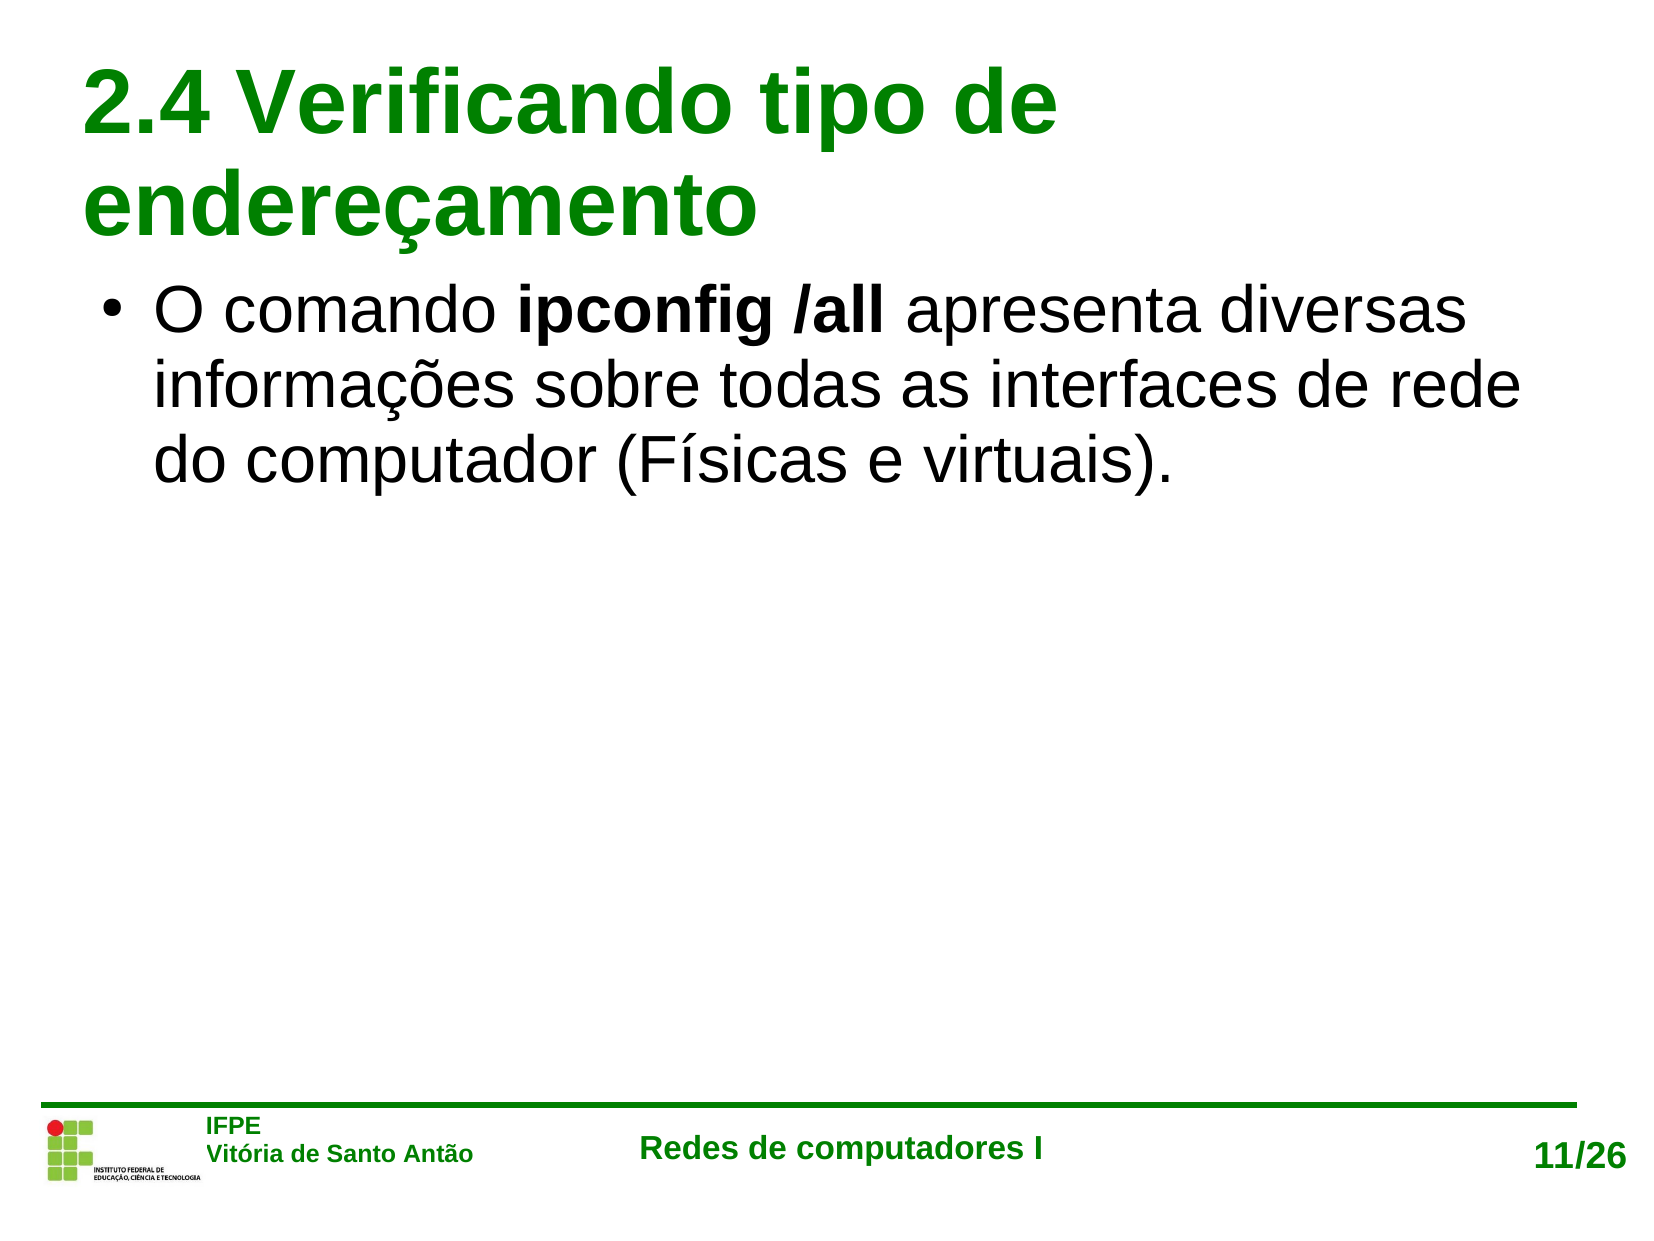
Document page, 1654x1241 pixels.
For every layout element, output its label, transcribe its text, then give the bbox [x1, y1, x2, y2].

picture [39, 1111, 207, 1191]
title 2.4 Verificando tipo de endereçamento [82, 49, 1571, 257]
list O comando ipconfig /all apresenta diversas informações sobre todas as interfaces de rede do computador (Físicas e virtuais). [82, 272, 1571, 1091]
